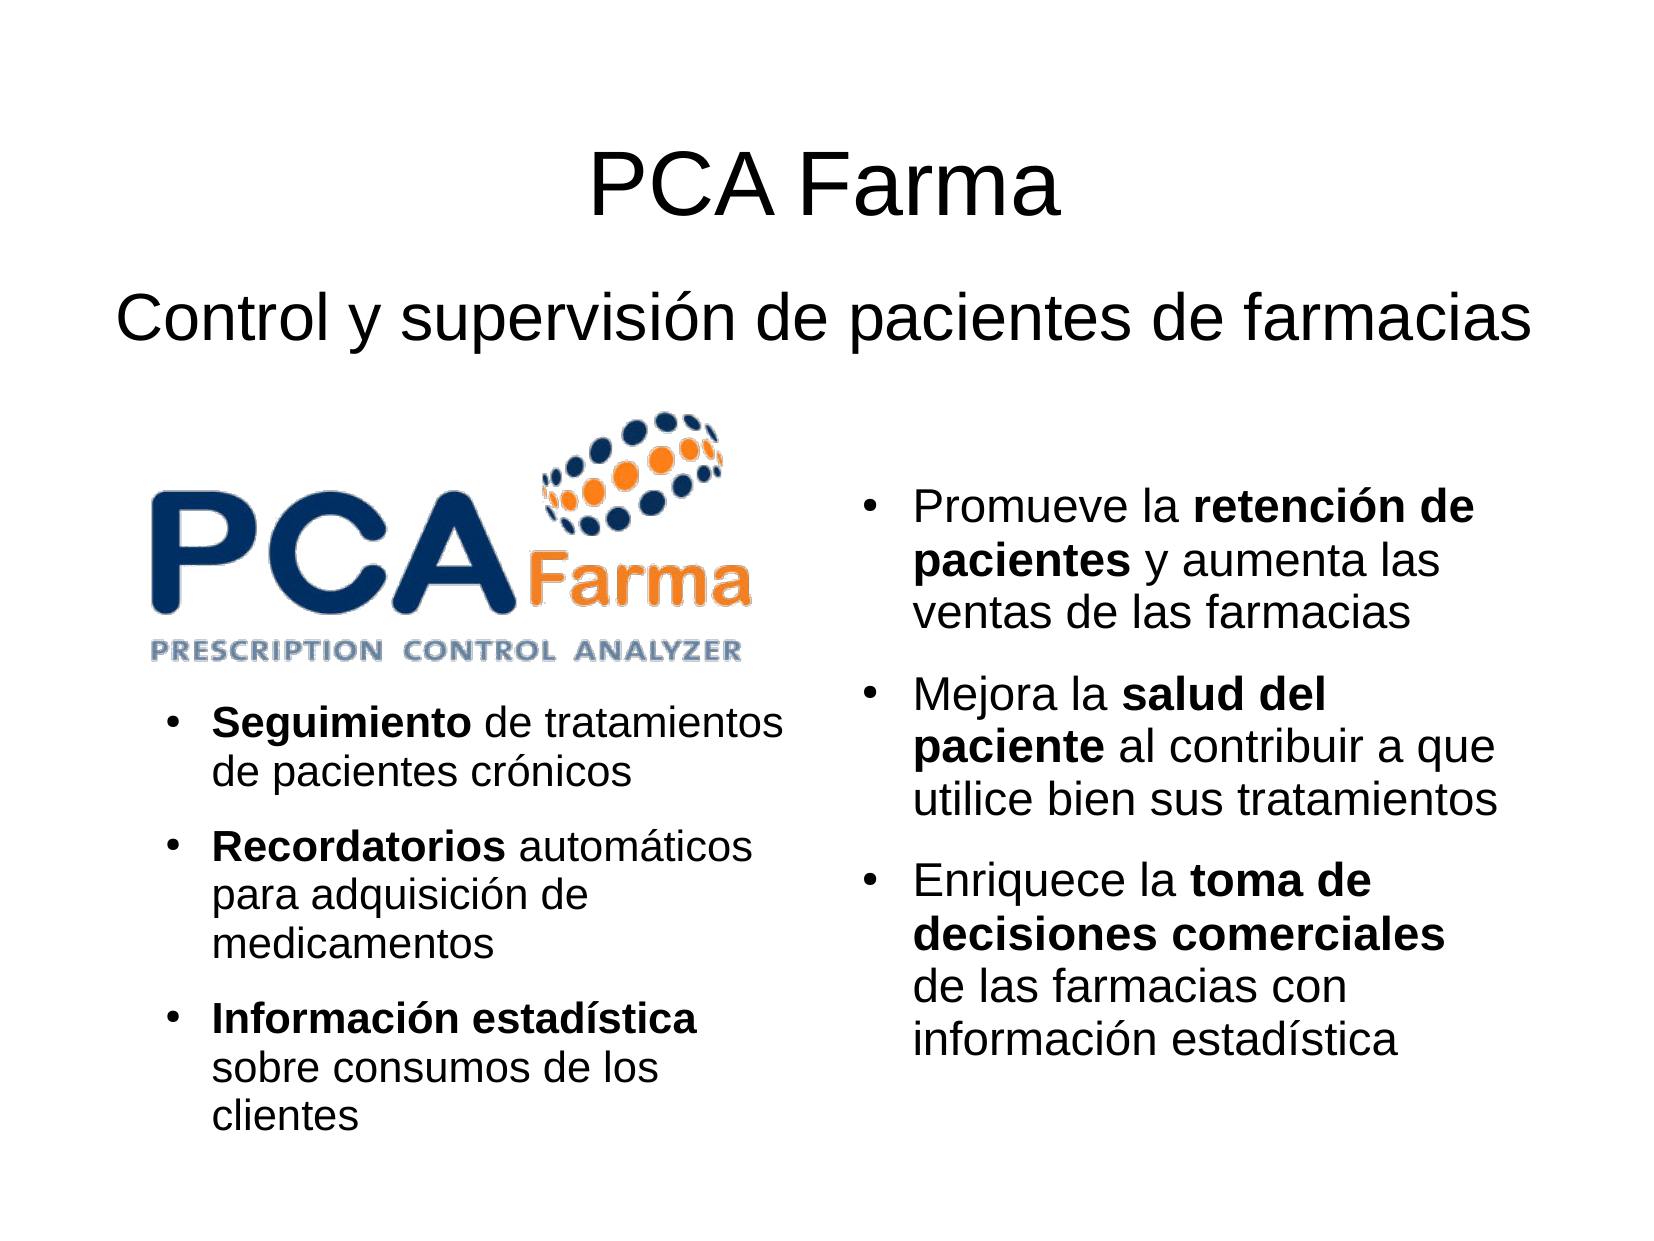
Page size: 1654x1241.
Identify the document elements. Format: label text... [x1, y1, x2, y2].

title PCA Farma Control y supervisión de pacientes de farmacias [80, 161, 1569, 369]
list Seguimiento de tratamientos de pacientes crónicos Recordatorios automáticos para adquisición de medicamentos Información estadística sobre consumos de los clientes [150, 698, 811, 1142]
picture [132, 396, 769, 684]
list Promueve la retención de pacientes y aumenta las ventas de las farmacias Mejora la salud del paciente al contribuir a que utilice bien sus tratamientos Enriquece la toma de decisiones comerciales de las farmacias con información estadística [845, 480, 1501, 1141]
